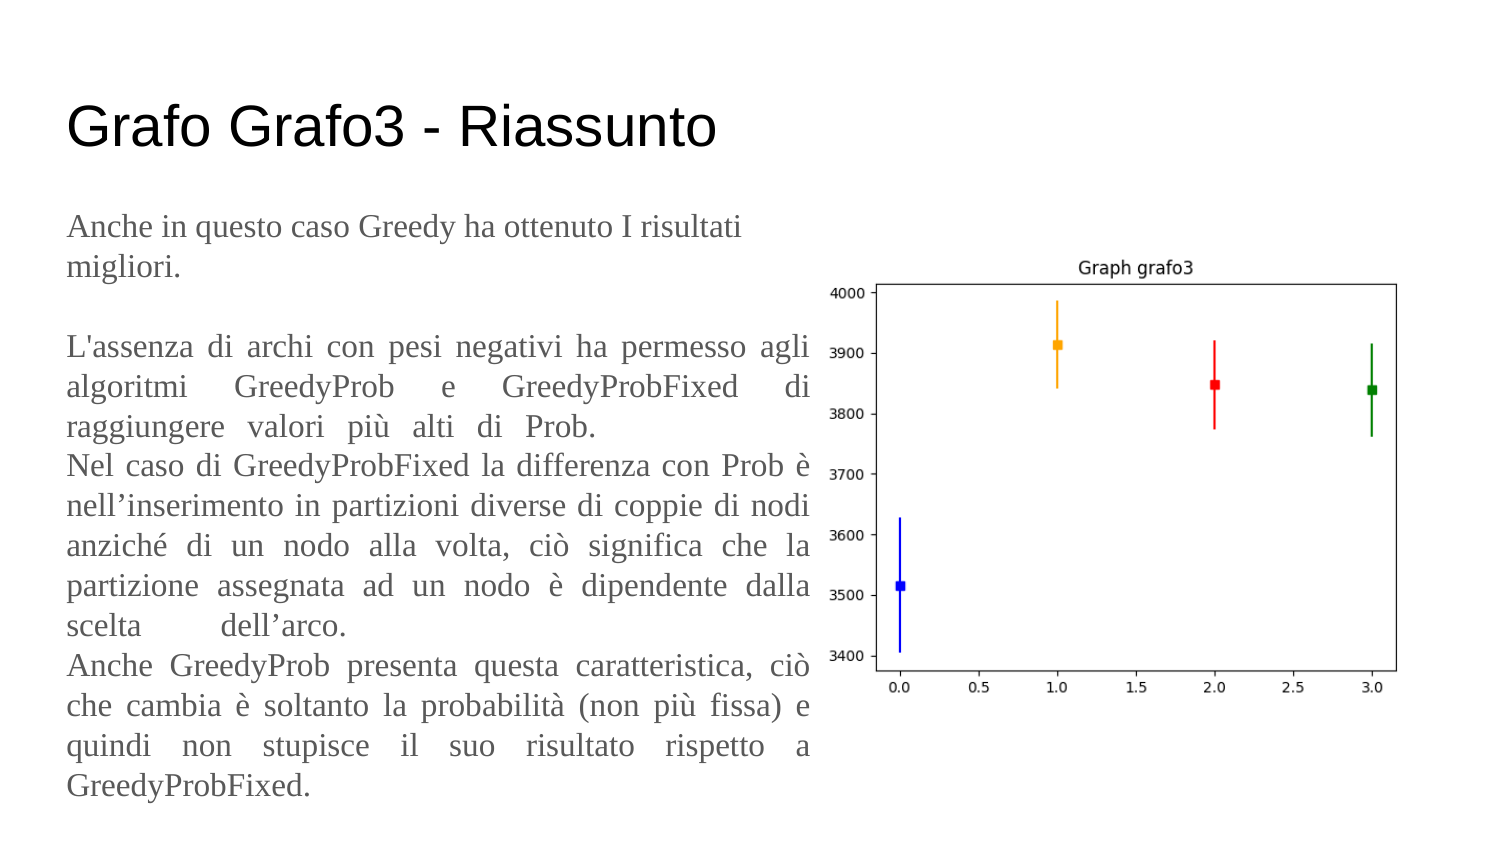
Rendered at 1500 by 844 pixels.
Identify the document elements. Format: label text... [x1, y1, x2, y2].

picture [827, 223, 1463, 726]
title Grafo Grafo3 - Riassunto [51, 72, 1449, 167]
list Anche in questo caso Greedy ha ottenuto I risultati migliori. L'assenza di archi con pesi negativi ha permesso agli algoritmi GreedyProb e GreedyProbFixed di raggiungere valori più alti di Prob. Nel caso di GreedyProbFixed la differenza con Prob è nell’inserimento in partizioni diverse di coppie di nodi anziché di un nodo alla volta, ciò significa che la partizione assegnata ad un nodo è dipendente dalla scelta dell’arco. Anche GreedyProb presenta questa caratteristica, ciò che cambia è soltanto la probabilità (non più fissa) e quindi non stupisce il suo risultato rispetto a GreedyProbFixed. [51, 189, 827, 750]
